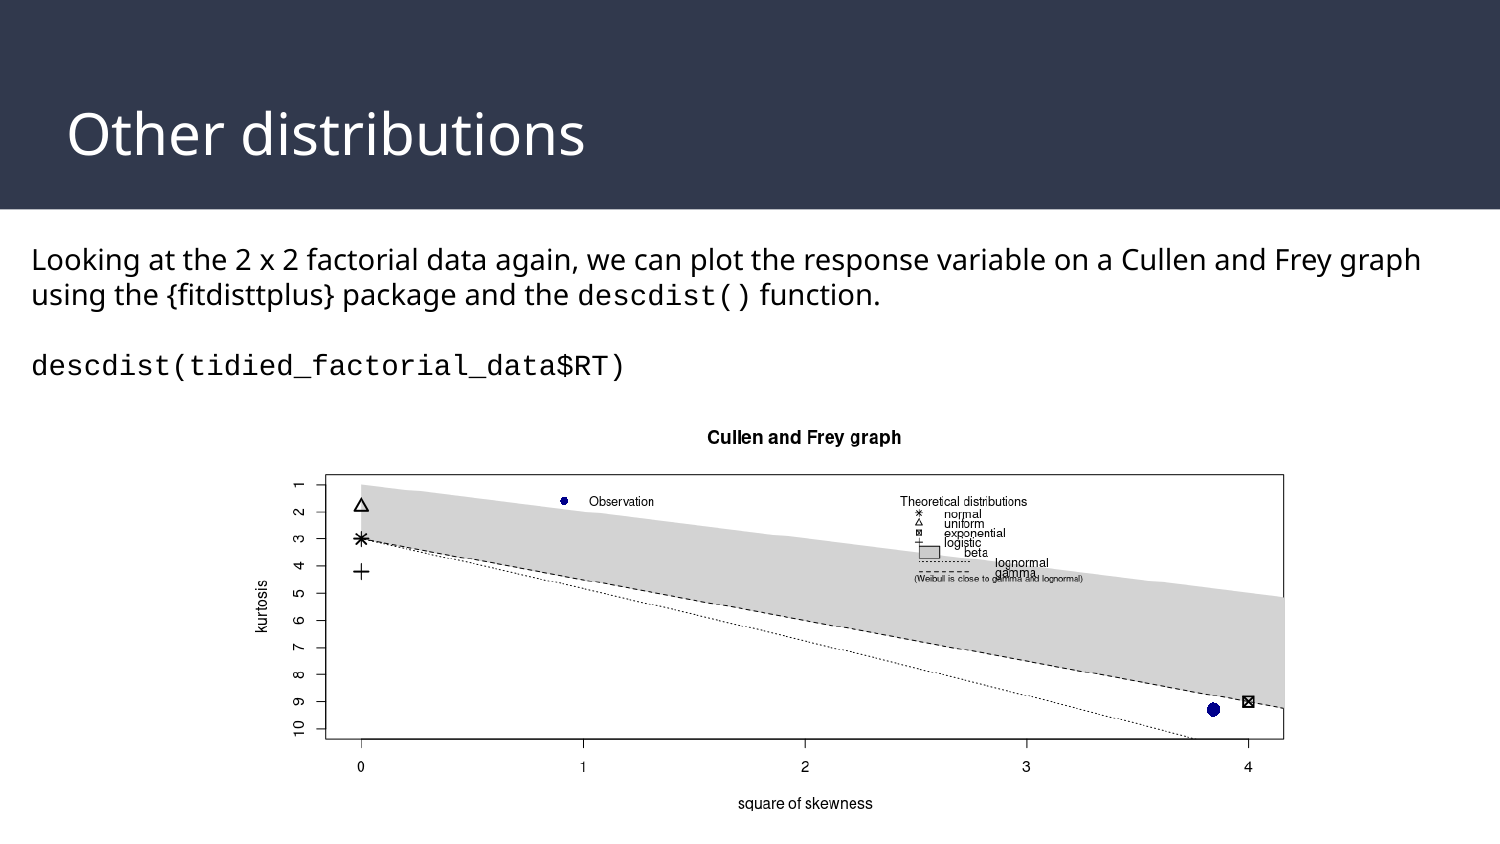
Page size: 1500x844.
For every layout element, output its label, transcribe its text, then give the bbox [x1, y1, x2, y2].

title Other distributions [51, 82, 1449, 185]
picture [250, 399, 1322, 832]
text_box Looking at the 2 x 2 factorial data again, we can plot the response variable on a Cullen and Frey graph using the {fitdisttplus} package and the descdist() function. descdist(tidied_factorial_data$RT) [16, 226, 1483, 816]
